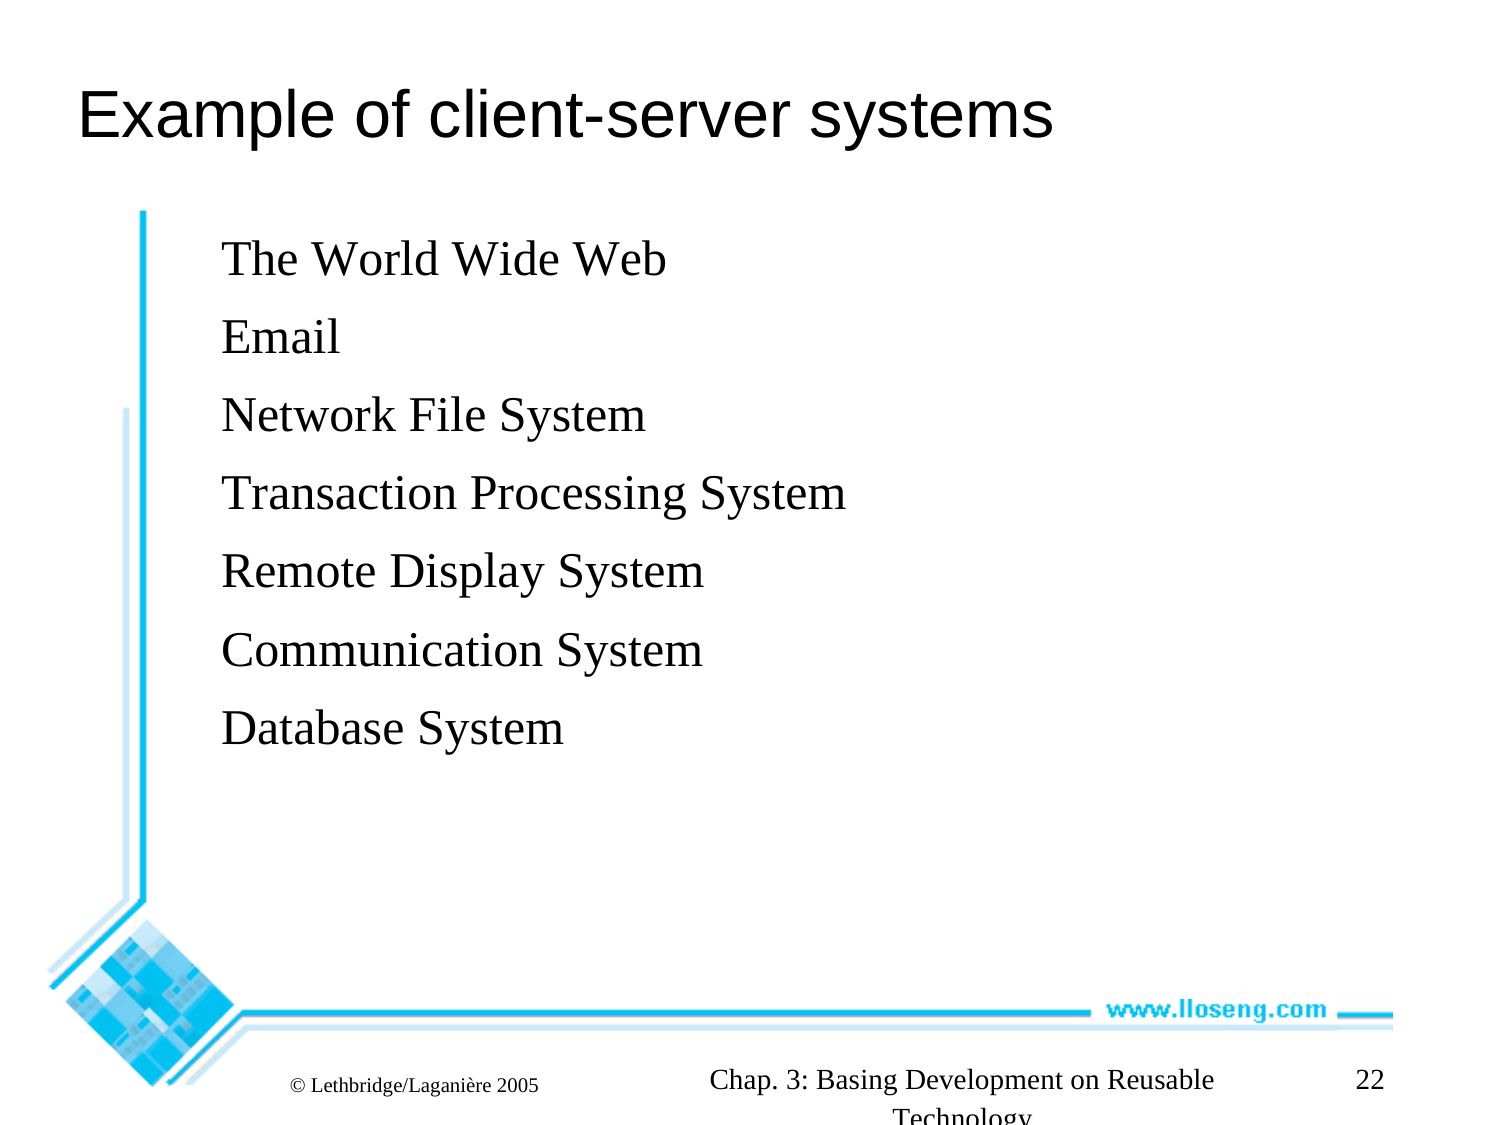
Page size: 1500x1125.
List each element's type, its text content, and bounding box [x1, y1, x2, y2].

text_box 15 [1325, 1050, 1401, 1125]
picture [35, 199, 1363, 1089]
text_box Chap. 3: Basing Development on Reusable Technology [624, 1050, 1300, 1125]
text_box © Lethbridge/Laganière 2005 [275, 1062, 601, 1125]
list The World Wide Web Email Network File System Transaction Processing System Remote Display System Communication System Database System [174, 212, 1413, 1000]
title Example of client-server systems [62, 37, 1413, 188]
